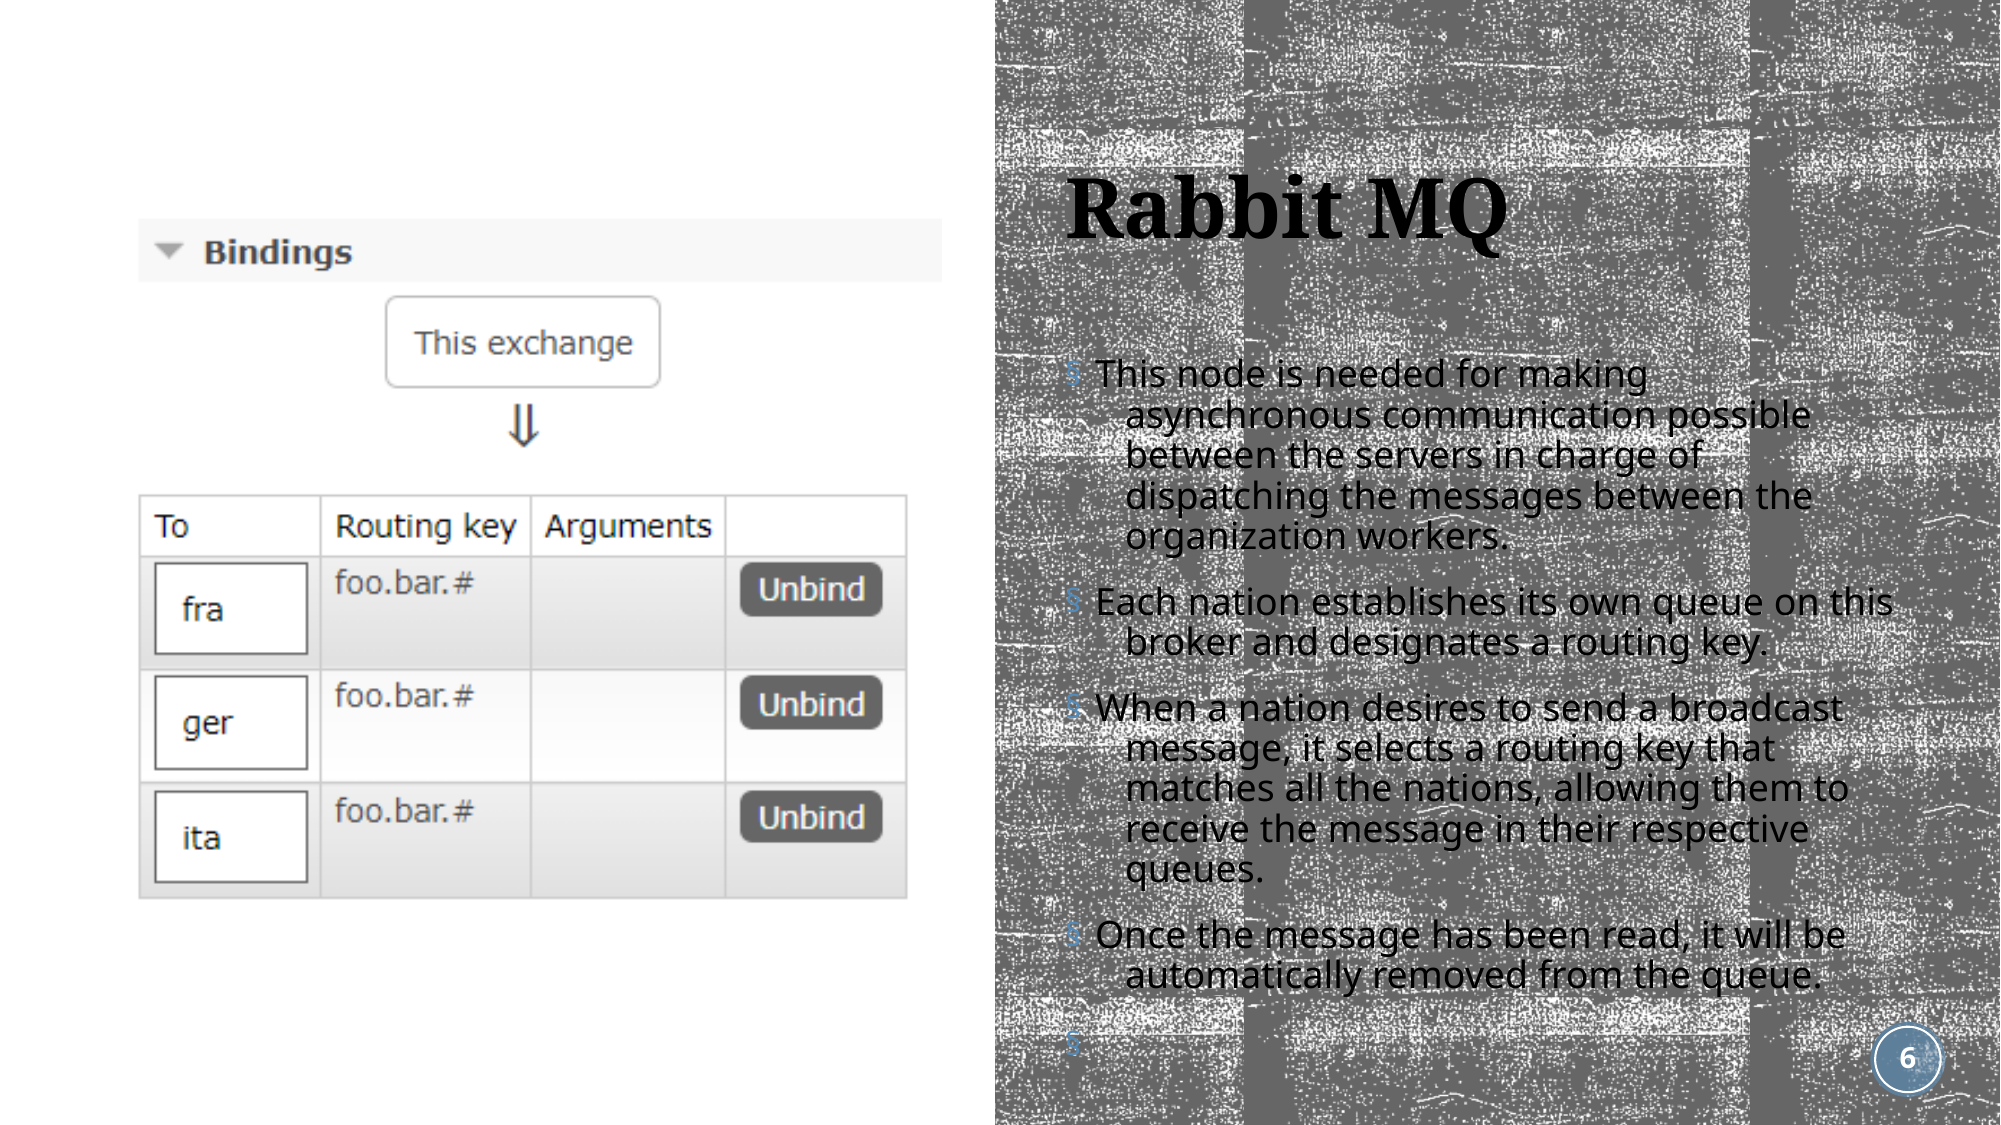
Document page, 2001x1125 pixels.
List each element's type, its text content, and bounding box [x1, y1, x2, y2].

title Rabbit MQ [1050, 79, 1920, 344]
picture [103, 207, 943, 920]
list This node is needed for making asynchronous communication possible between the servers in charge of dispatching the messages between the organization workers. Each nation establishes its own queue on this broker and designates a routing key. When a nation desires to send a broadcast message, it selects a routing key that matches all the nations, allowing them to receive the message in their respective queues. Once the message has been read, it will be automatically removed from the queue. [1050, 348, 1920, 1013]
text_box [995, 0, 2000, 1125]
slide_number 6 [1855, 1028, 1961, 1089]
